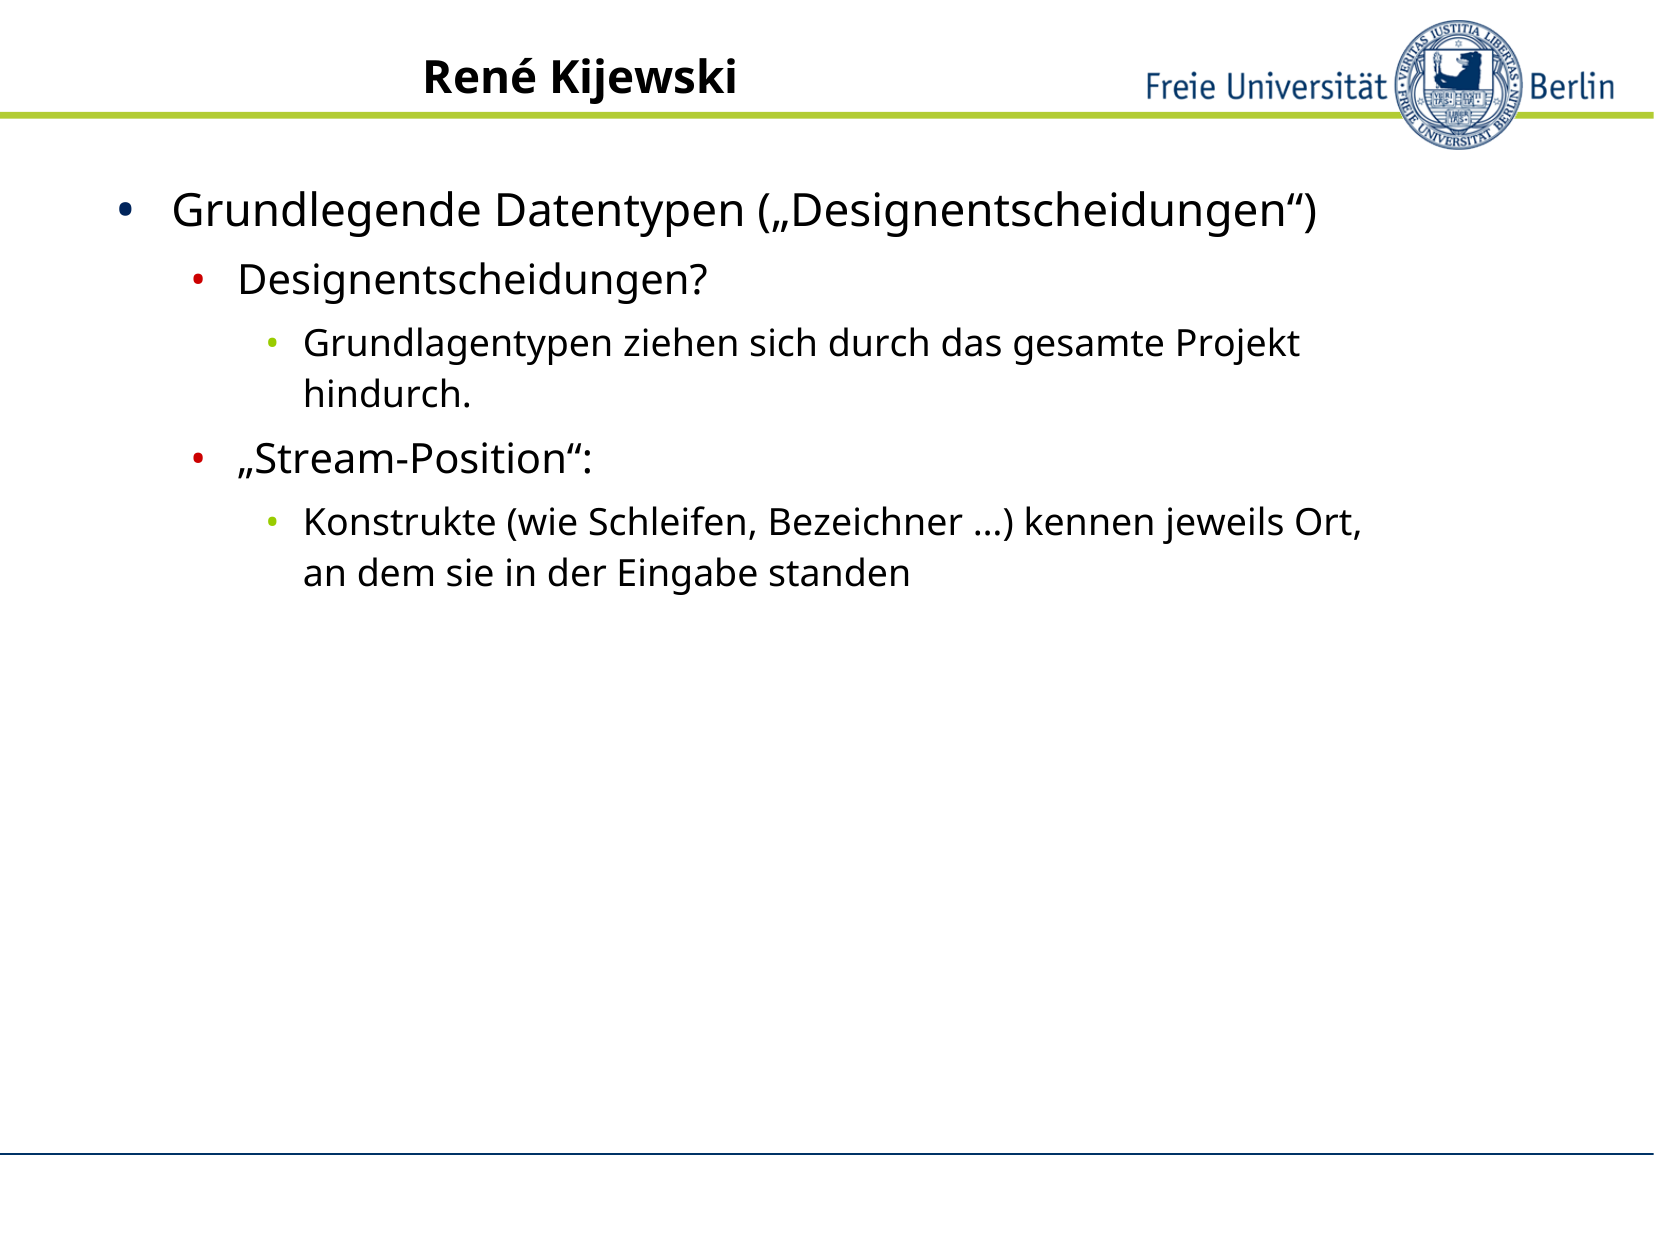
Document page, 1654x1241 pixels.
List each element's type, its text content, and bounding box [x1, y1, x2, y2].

list Grundlegende Datentypen („Designentscheidungen“) Designentscheidungen? Grundlagentypen ziehen sich durch das gesamte Projekt hindurch. „Stream-Position“: Konstrukte (wie Schleifen, Bezeichner …) kennen jeweils Ort, an dem sie in der Eingabe standen [115, 177, 1418, 680]
title René Kijewski [422, 0, 1654, 152]
